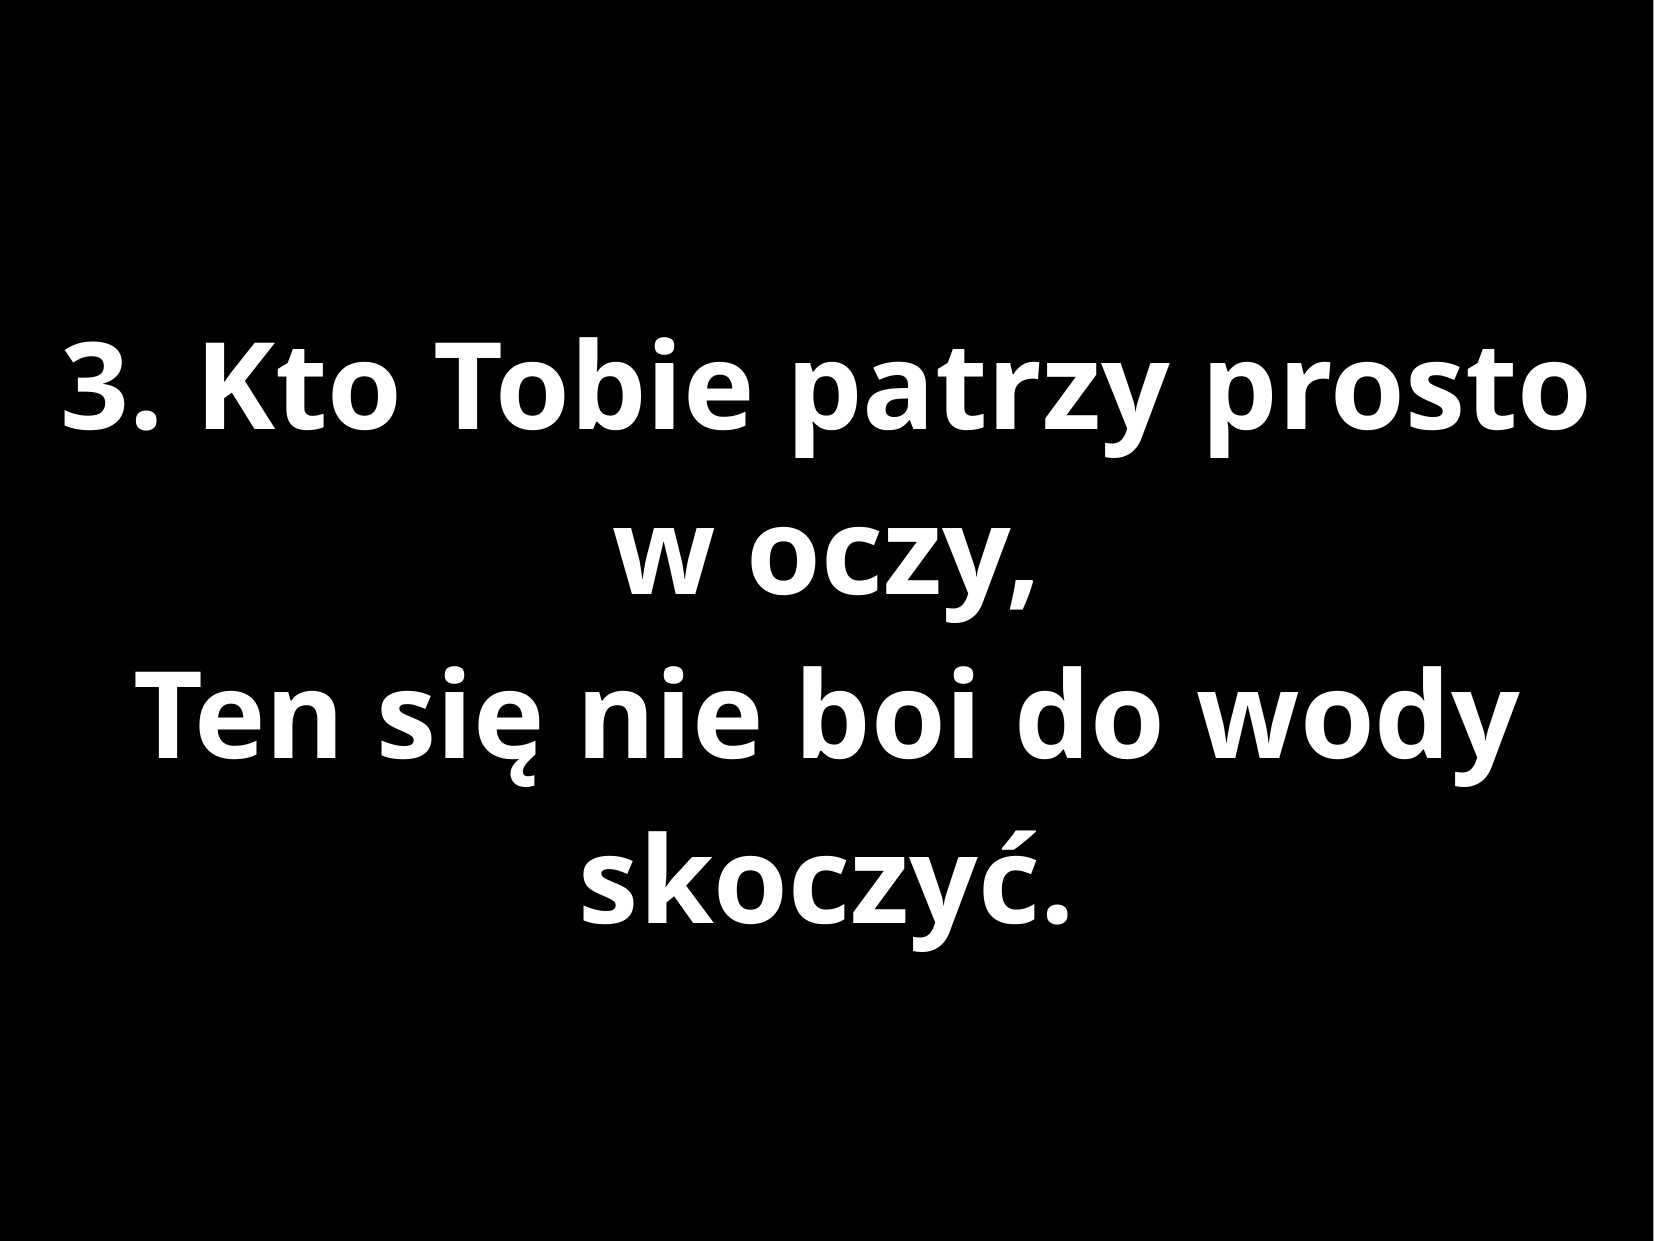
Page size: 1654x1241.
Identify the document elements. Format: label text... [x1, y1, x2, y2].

title 3. Kto Tobie patrzy prosto w oczy, Ten się nie boi do wody skoczyć. [0, 0, 1654, 1241]
